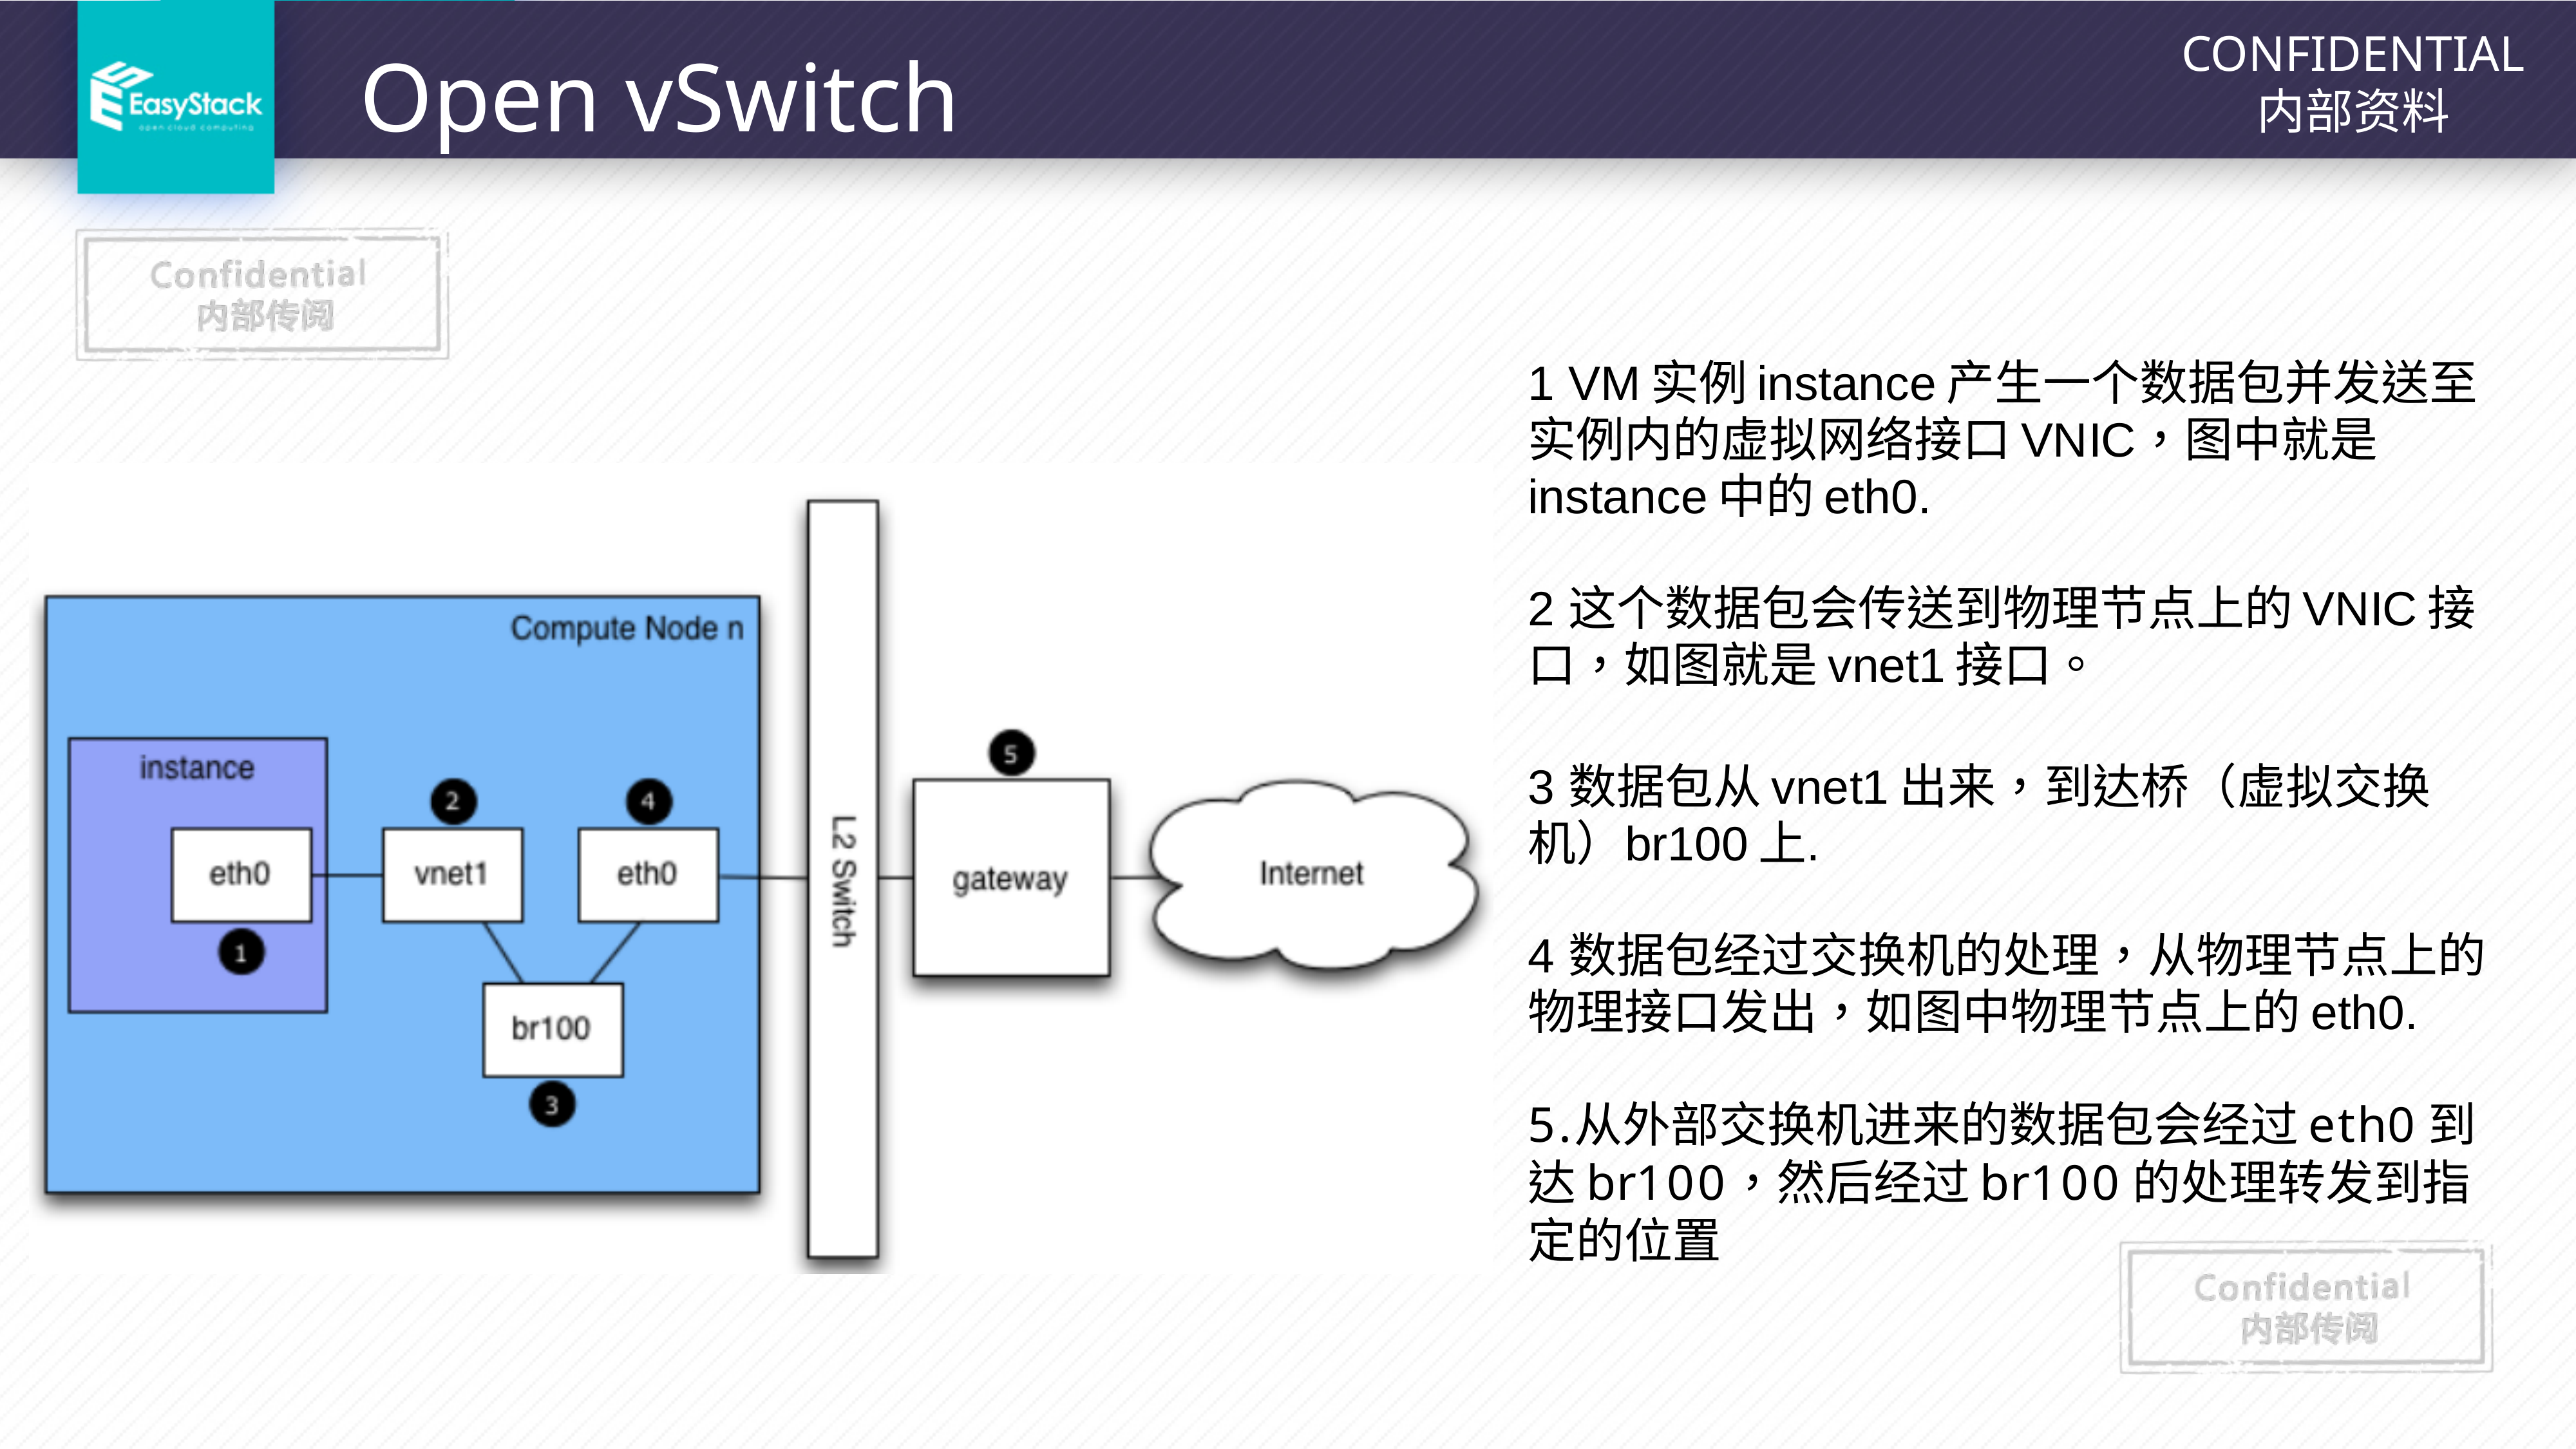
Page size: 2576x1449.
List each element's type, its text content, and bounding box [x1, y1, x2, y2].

chart [1527, 355, 2514, 1320]
picture [0, 0, 2576, 1449]
text_box Open vSwitch [354, 17, 2555, 171]
